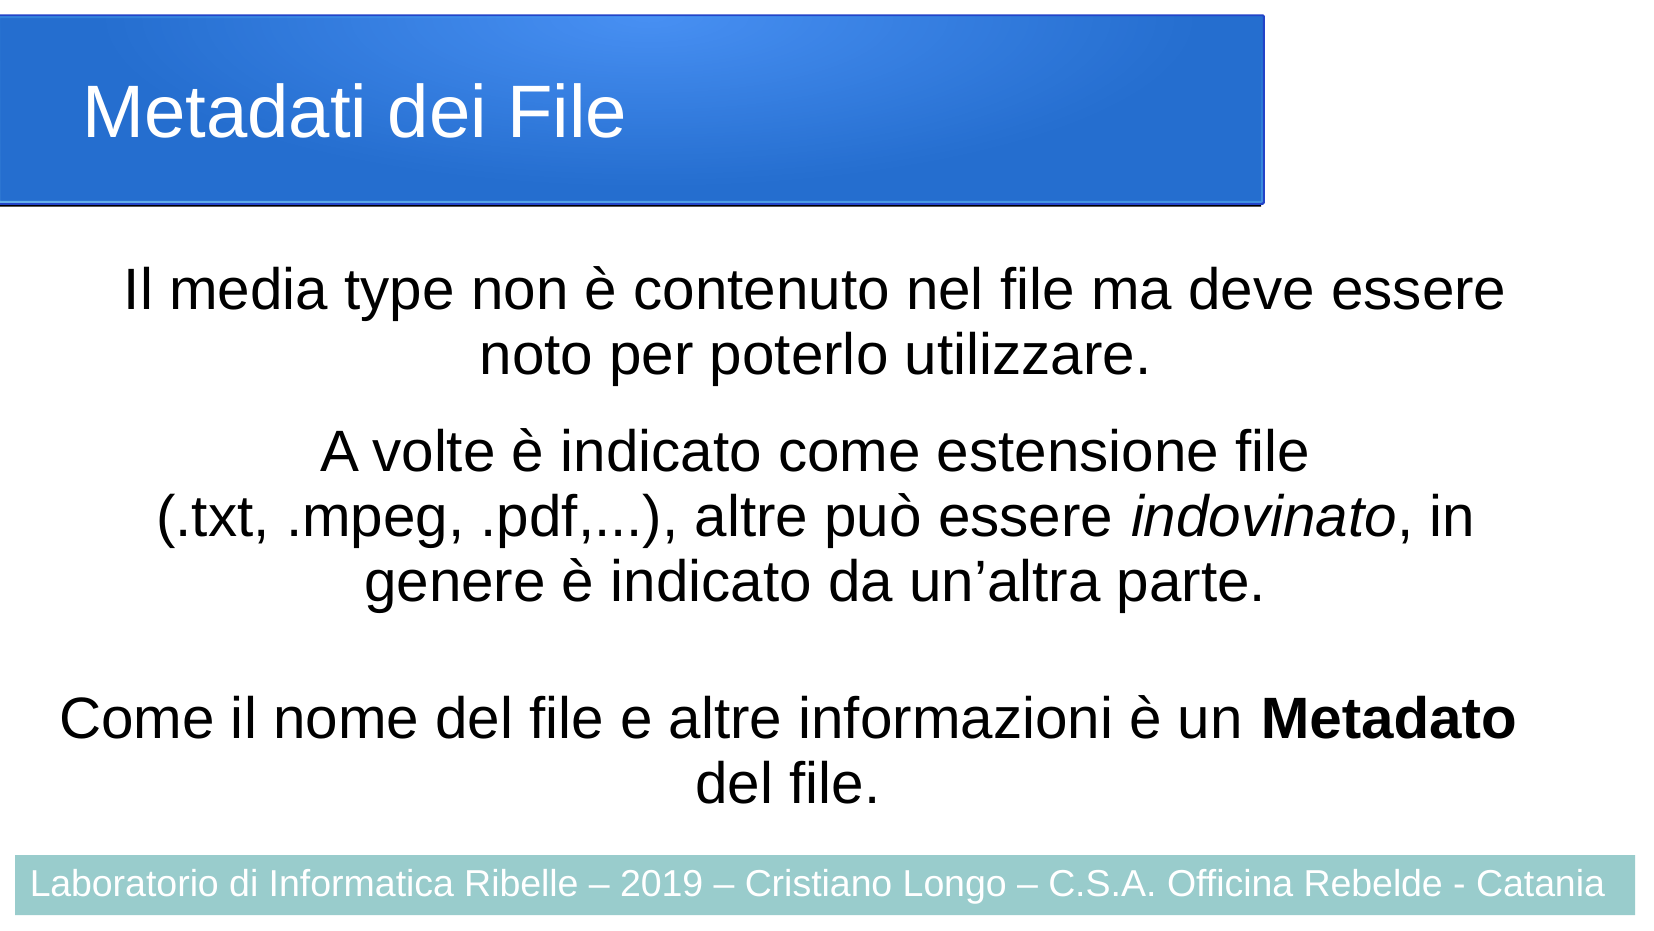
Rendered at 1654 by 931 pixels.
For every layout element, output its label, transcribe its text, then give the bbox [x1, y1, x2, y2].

text_box A volte è indicato come estensione file (.txt, .mpeg, .pdf,...), altre può essere indovinato, in genere è indicato da un’altra parte. [71, 418, 1561, 615]
text_box Come il nome del file e altre informazioni è un Metadato del file. [43, 667, 1533, 835]
subtitle Il media type non è contenuto nel file ma deve essere noto per poterlo utilizzare. [71, 257, 1561, 418]
text_box Laboratorio di Informatica Ribelle – 2019 – Cristiano Longo – C.S.A. Officina Rebelde - Catania [15, 855, 1636, 916]
title Metadati dei File [82, 35, 1235, 189]
